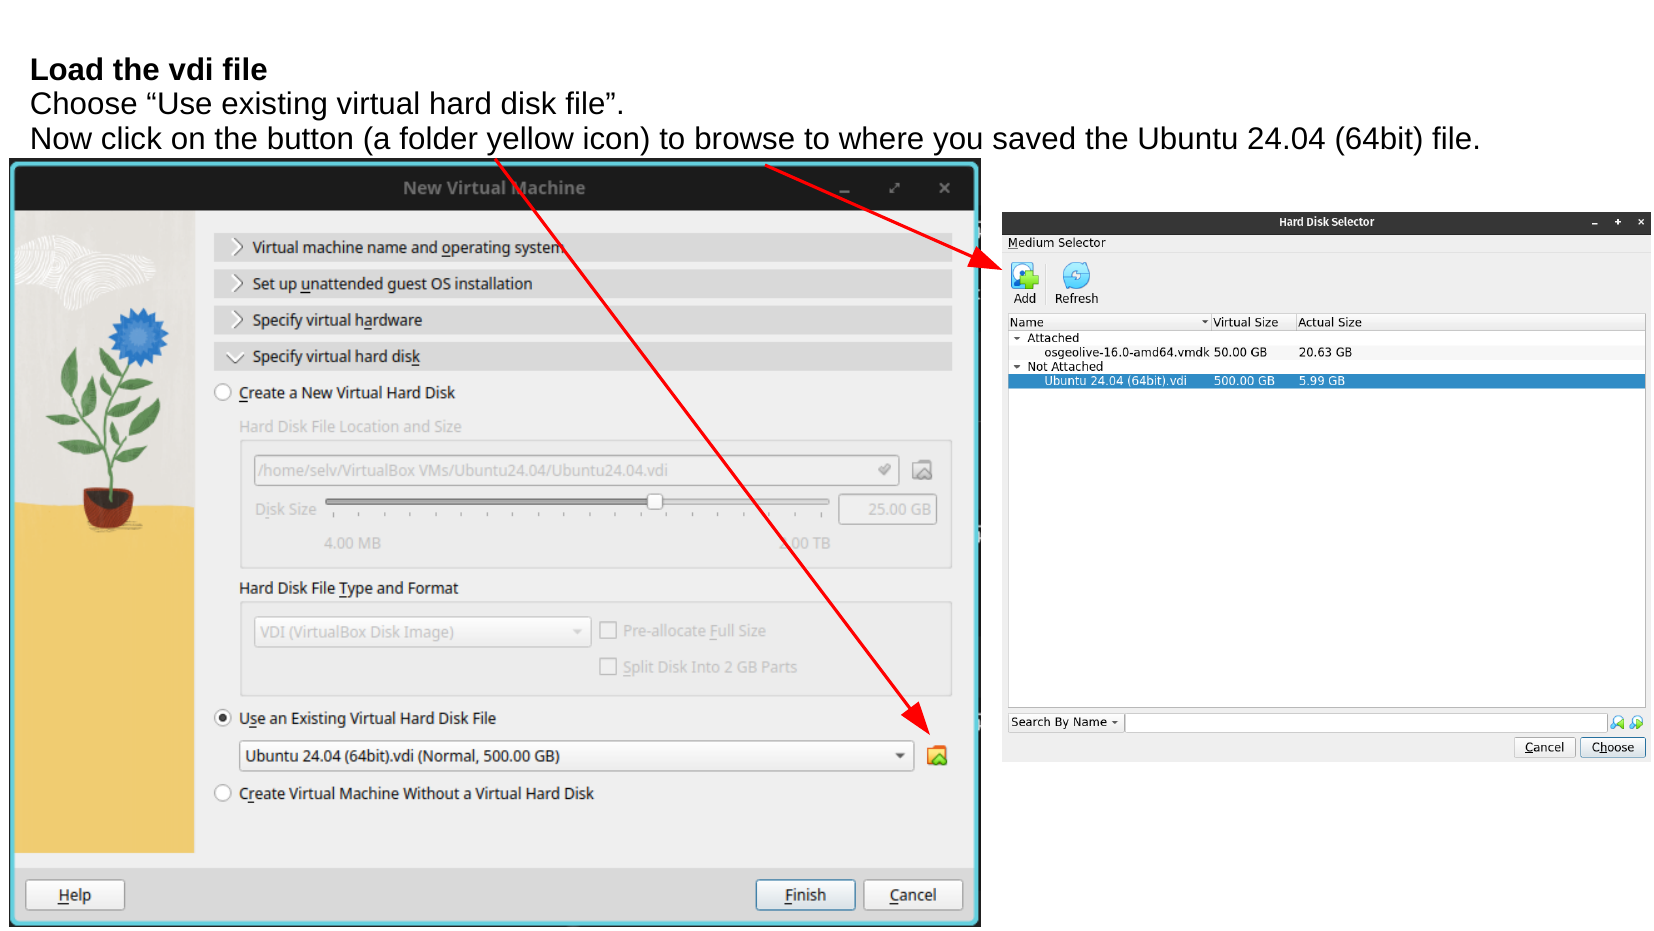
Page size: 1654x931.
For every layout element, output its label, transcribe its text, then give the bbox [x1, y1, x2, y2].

picture [9, 158, 981, 927]
picture [1002, 212, 1651, 762]
text_box Load the vdi file Choose “Use existing virtual hard disk file”. Now click on the button (a folder yellow icon) to browse to where you saved the Ubuntu 24.04 (64bit) file. Select the file, press Next and Create. [15, 44, 1621, 199]
